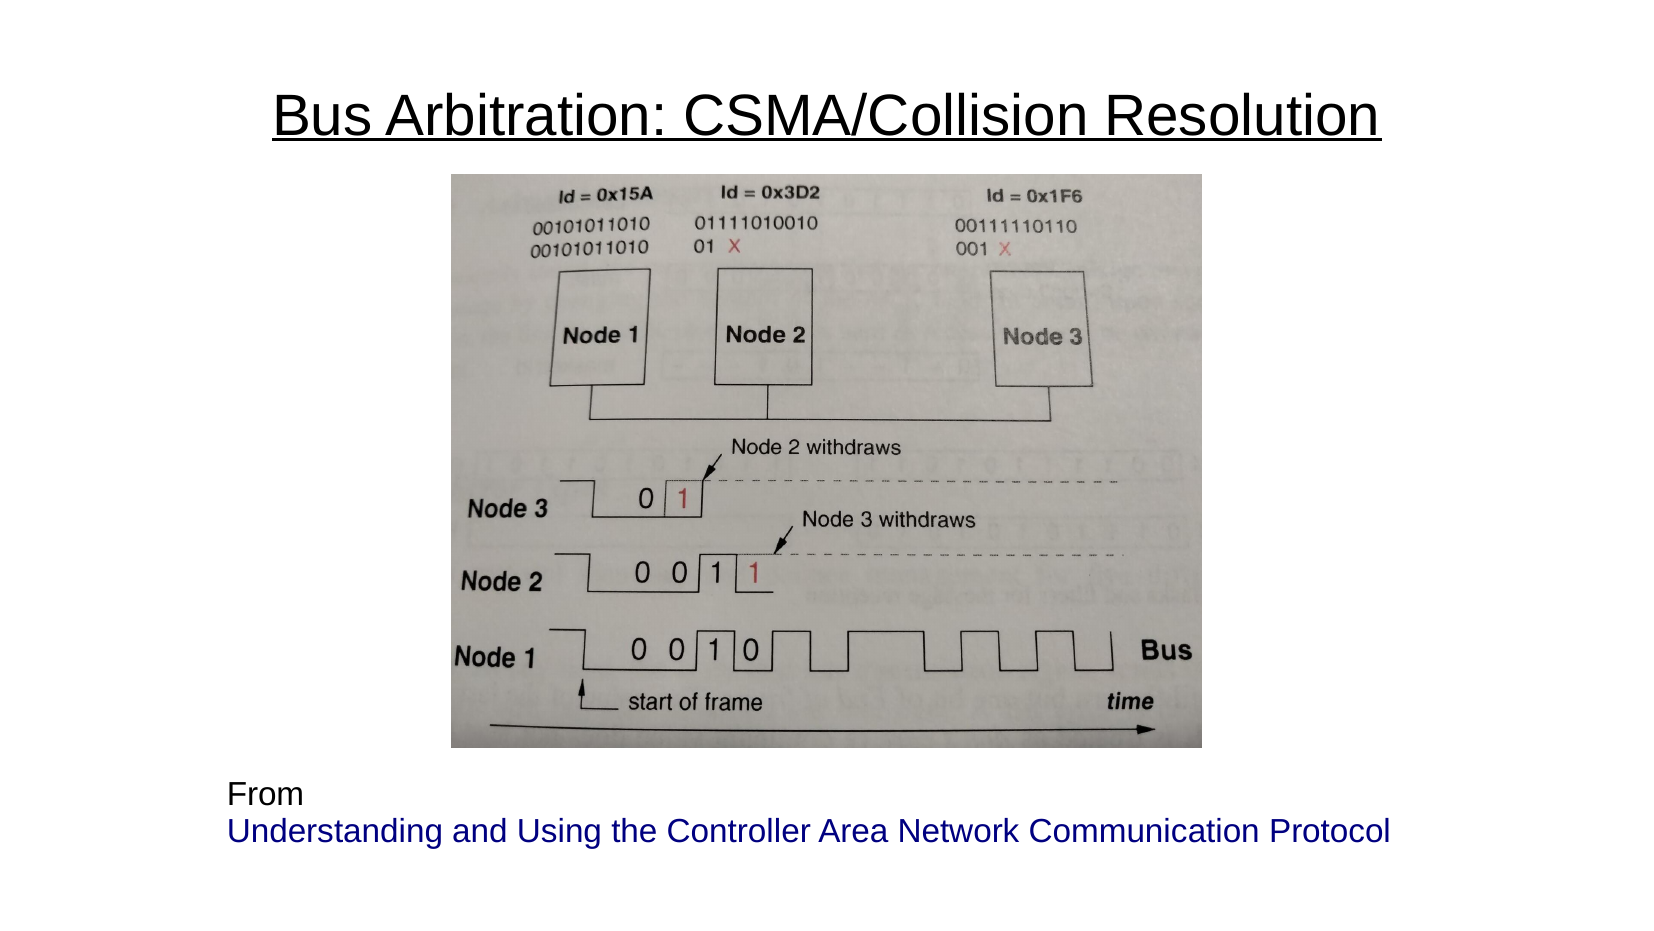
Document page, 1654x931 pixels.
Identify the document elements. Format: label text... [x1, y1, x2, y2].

picture [451, 174, 1202, 748]
text_box From Understanding and Using the Controller Area Network Communication Protocol [212, 768, 1442, 859]
title Bus Arbitration: CSMA/Collision Resolution [82, 37, 1571, 193]
